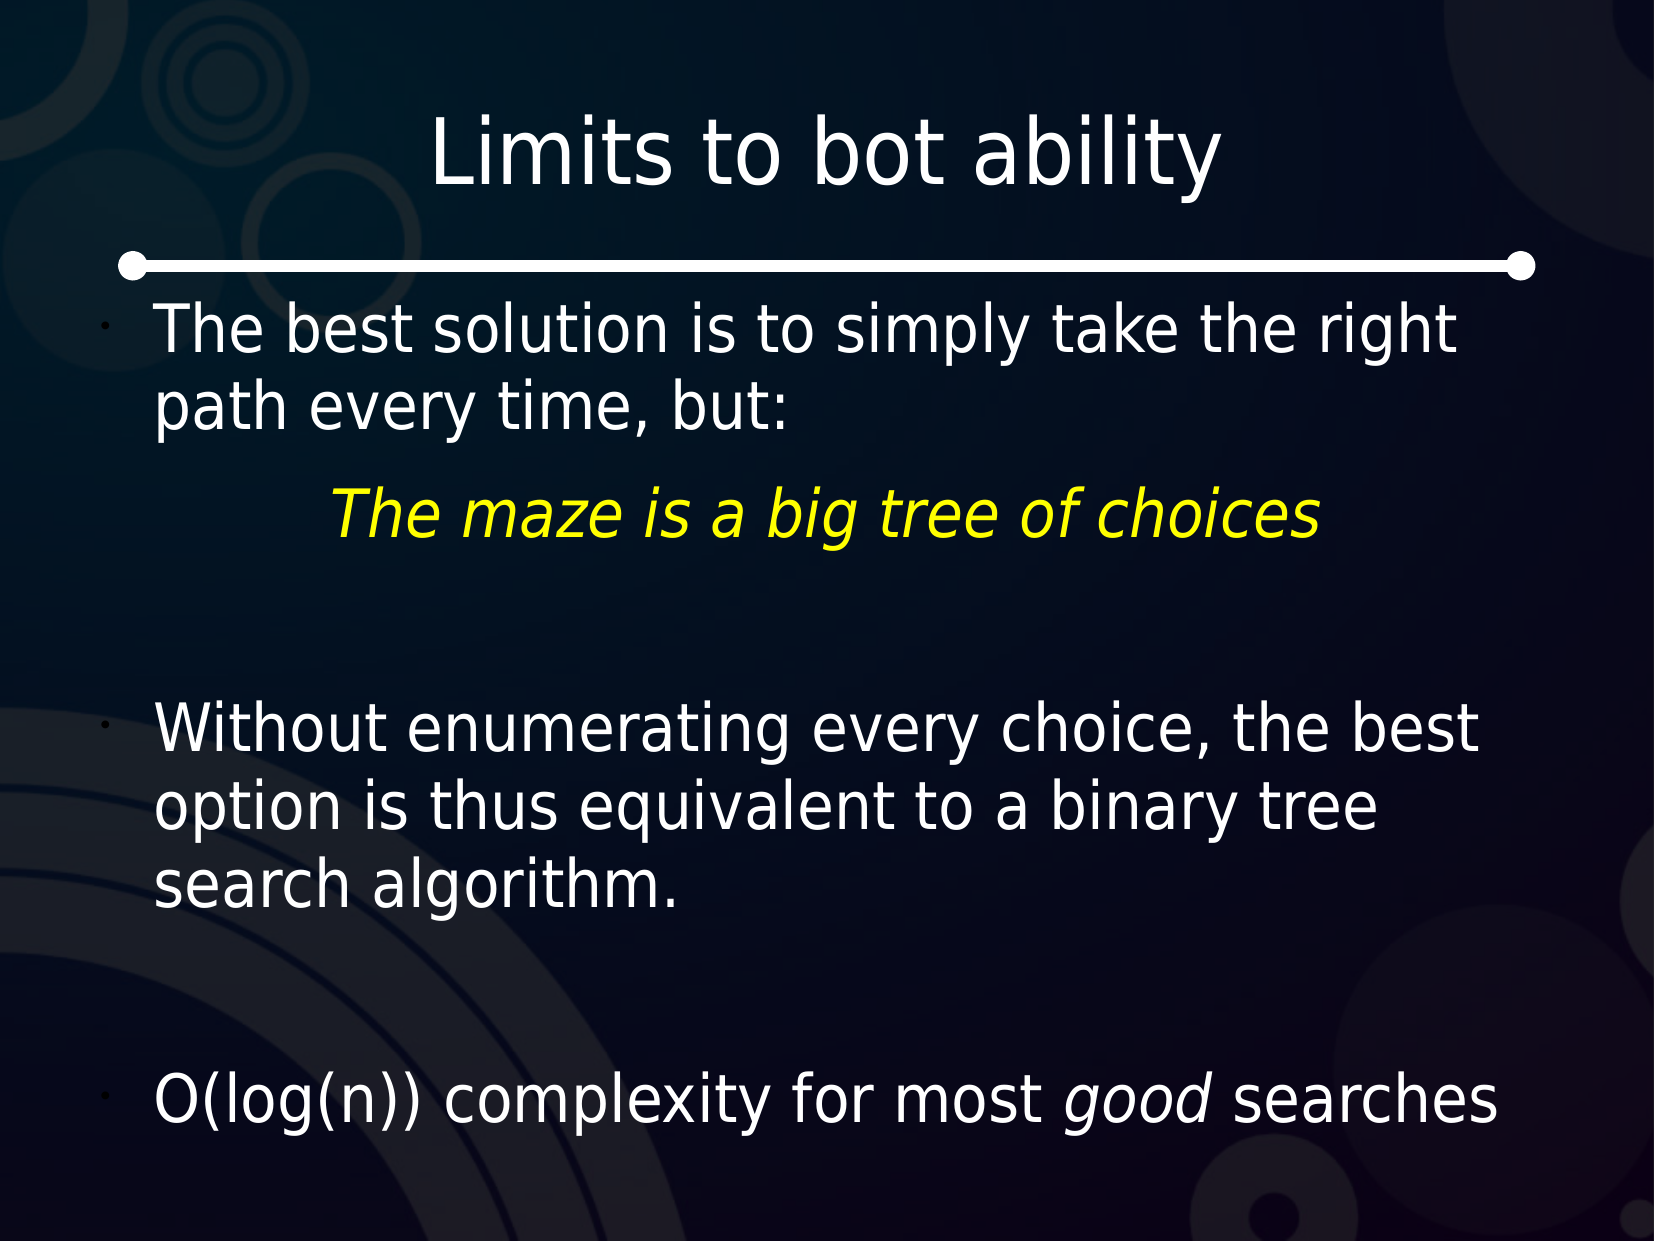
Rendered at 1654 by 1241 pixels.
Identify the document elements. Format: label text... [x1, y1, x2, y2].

list The best solution is to simply take the right path every time, but: The maze is a big tree of choices Without enumerating every choice, the best option is thus equivalent to a binary tree search algorithm. O(log(n)) complexity for most good searches [82, 290, 1571, 1138]
title Limits to bot ability [82, 56, 1571, 250]
picture [0, 0, 1654, 1241]
